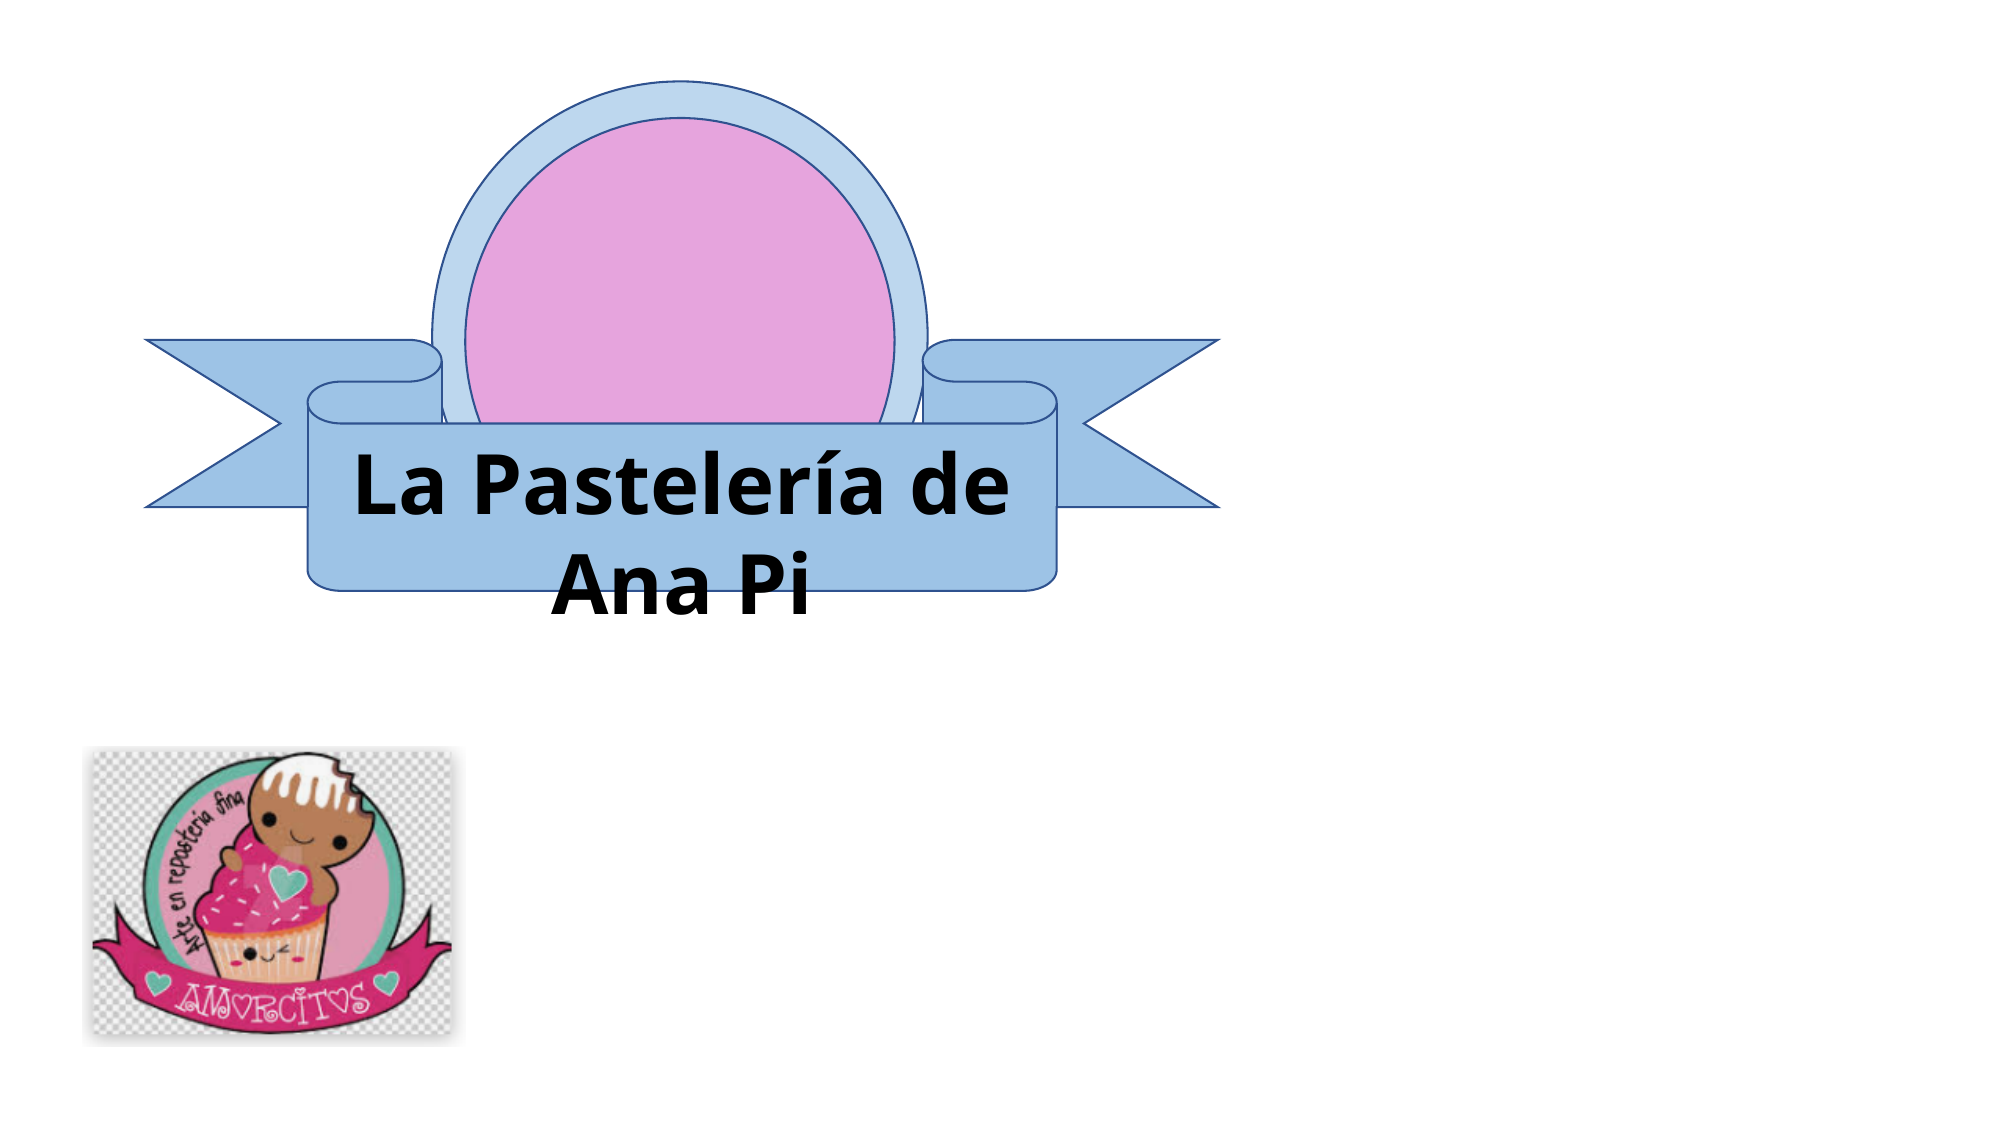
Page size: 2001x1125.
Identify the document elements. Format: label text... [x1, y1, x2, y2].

picture [82, 746, 466, 1047]
text_box La Pastelería de Ana Pi [146, 339, 1218, 591]
text_box [432, 81, 928, 423]
